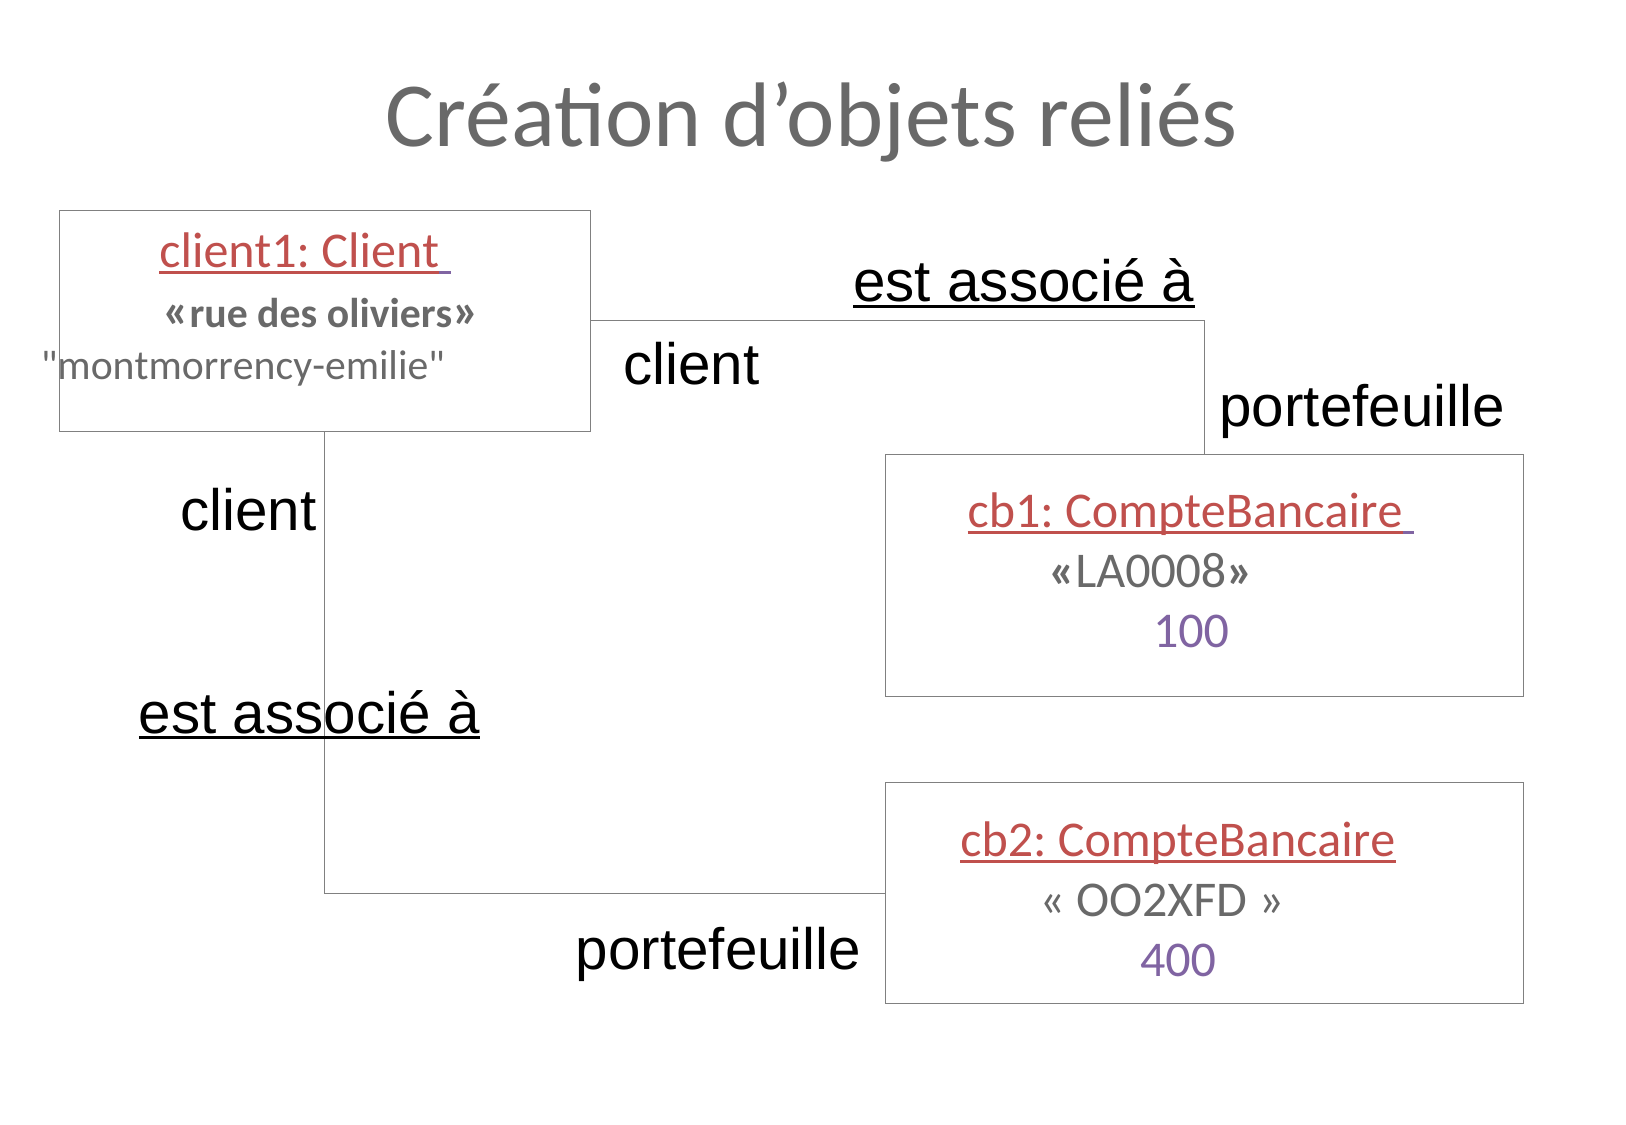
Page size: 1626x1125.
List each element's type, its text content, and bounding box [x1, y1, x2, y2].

text_box portefeuille [561, 903, 877, 989]
title Création d’objets reliés [81, 15, 1544, 204]
text_box est associé à [838, 236, 1210, 322]
text_box est associé à [124, 667, 495, 753]
text_box client [608, 318, 775, 404]
text_box portefeuille [1204, 360, 1521, 446]
text_box client [165, 464, 332, 550]
